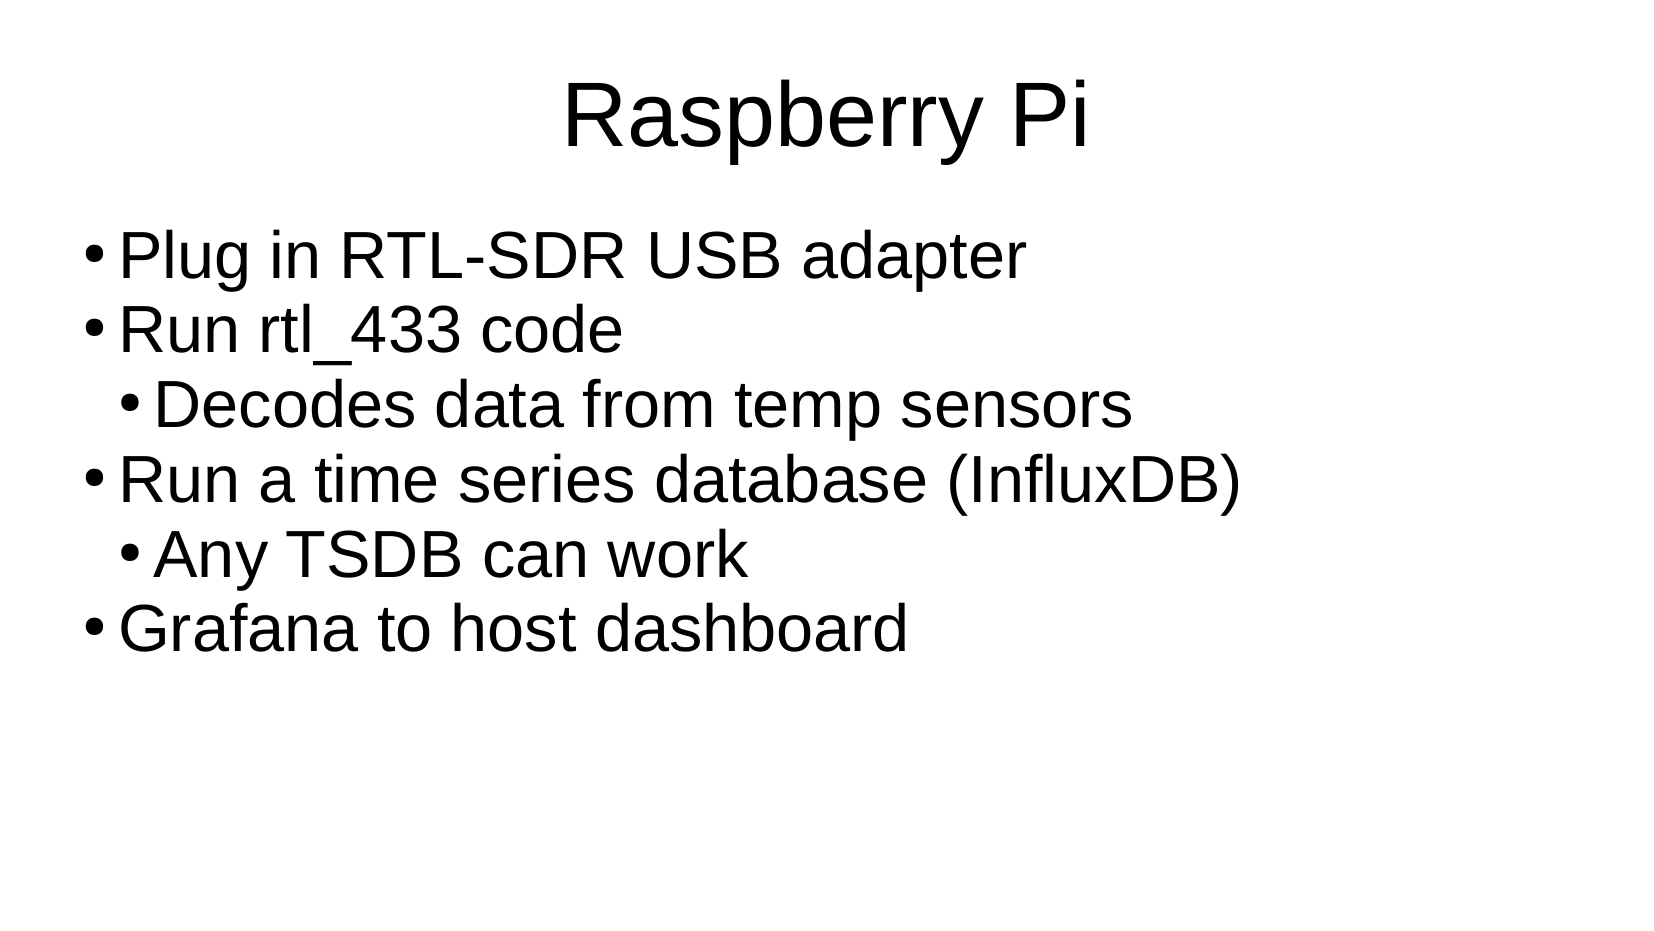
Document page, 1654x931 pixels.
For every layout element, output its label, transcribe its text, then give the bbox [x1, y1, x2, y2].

title Raspberry Pi [82, 37, 1571, 193]
subtitle Plug in RTL-SDR USB adapter Run rtl_433 code Decodes data from temp sensors Run a time series database (InfluxDB) Any TSDB can work Grafana to host dashboard [82, 217, 1571, 758]
